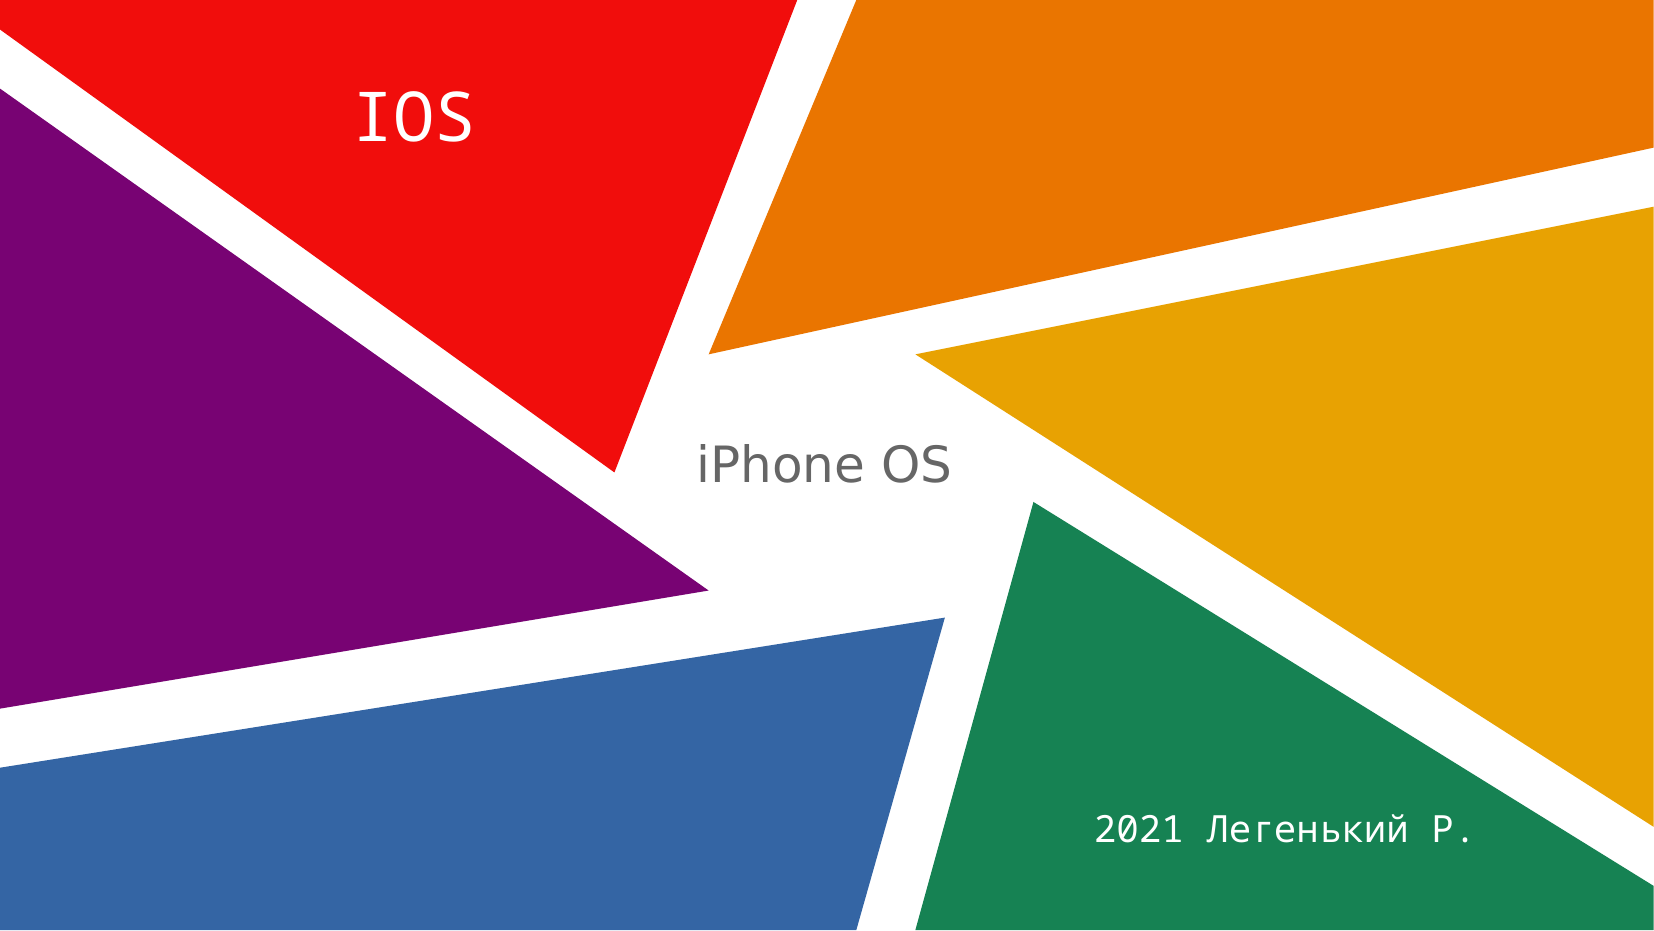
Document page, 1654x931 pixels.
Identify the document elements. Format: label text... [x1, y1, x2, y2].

subtitle iPhone OS [614, 313, 1035, 618]
title 2021 Легенький Р. [953, 750, 1617, 906]
title IOS [82, 37, 746, 193]
